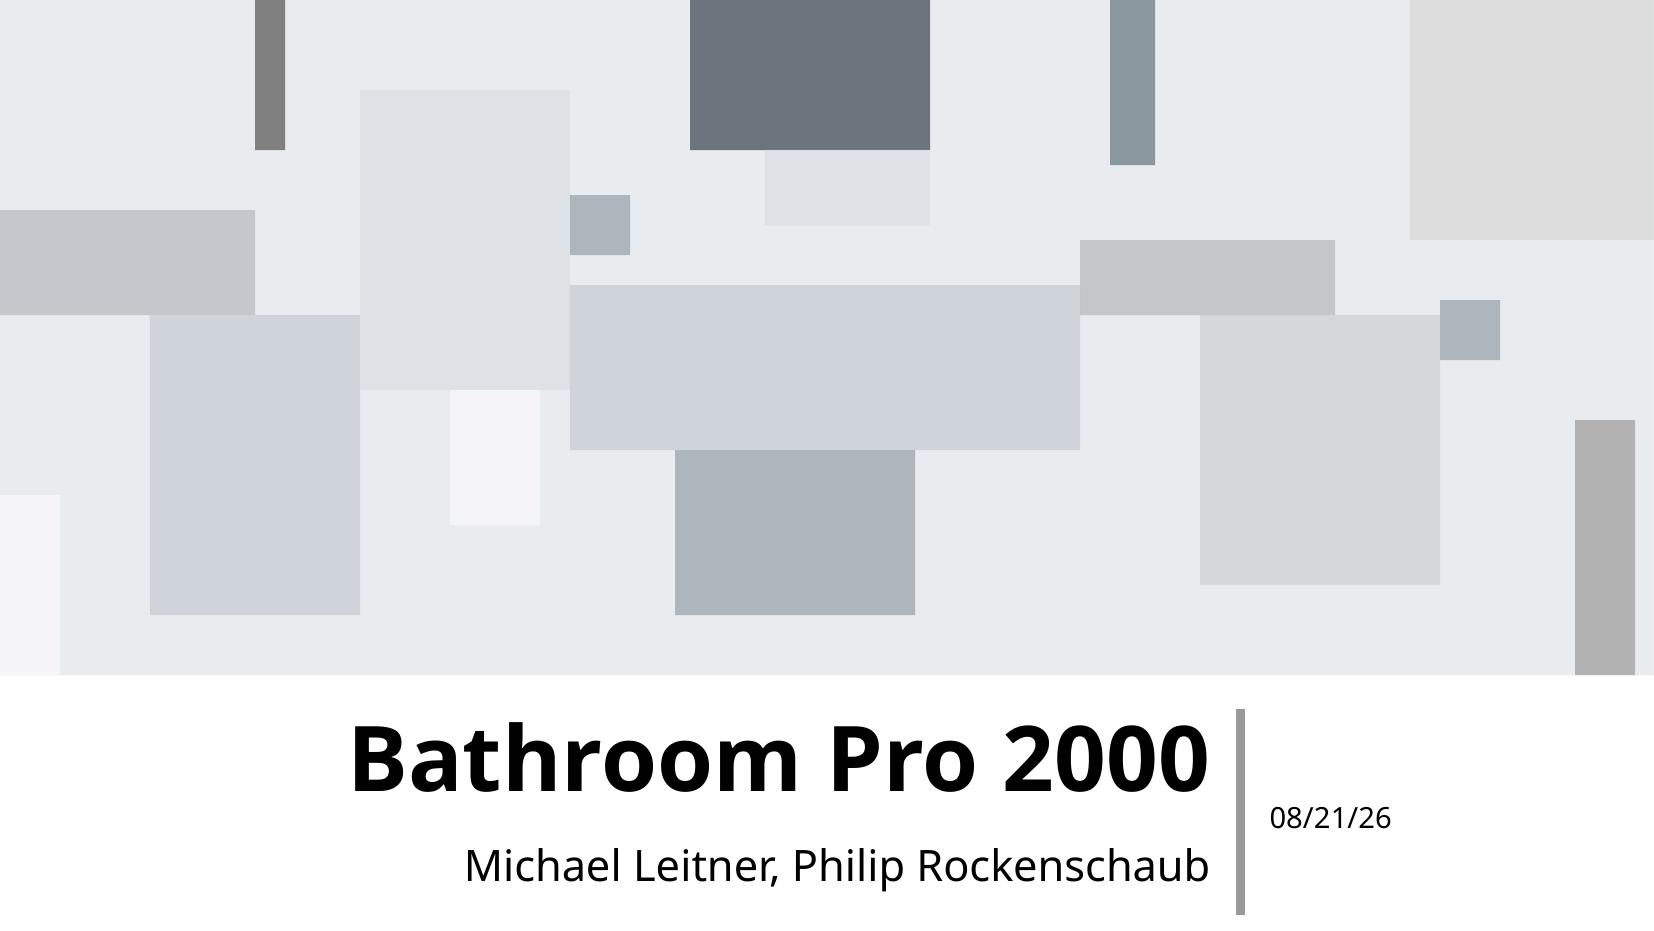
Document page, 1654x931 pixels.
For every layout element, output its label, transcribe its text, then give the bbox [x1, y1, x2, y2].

title Bathroom Pro 2000 [59, 694, 1211, 819]
subtitle Michael Leitner, Philip Rockenschaub [59, 835, 1211, 895]
